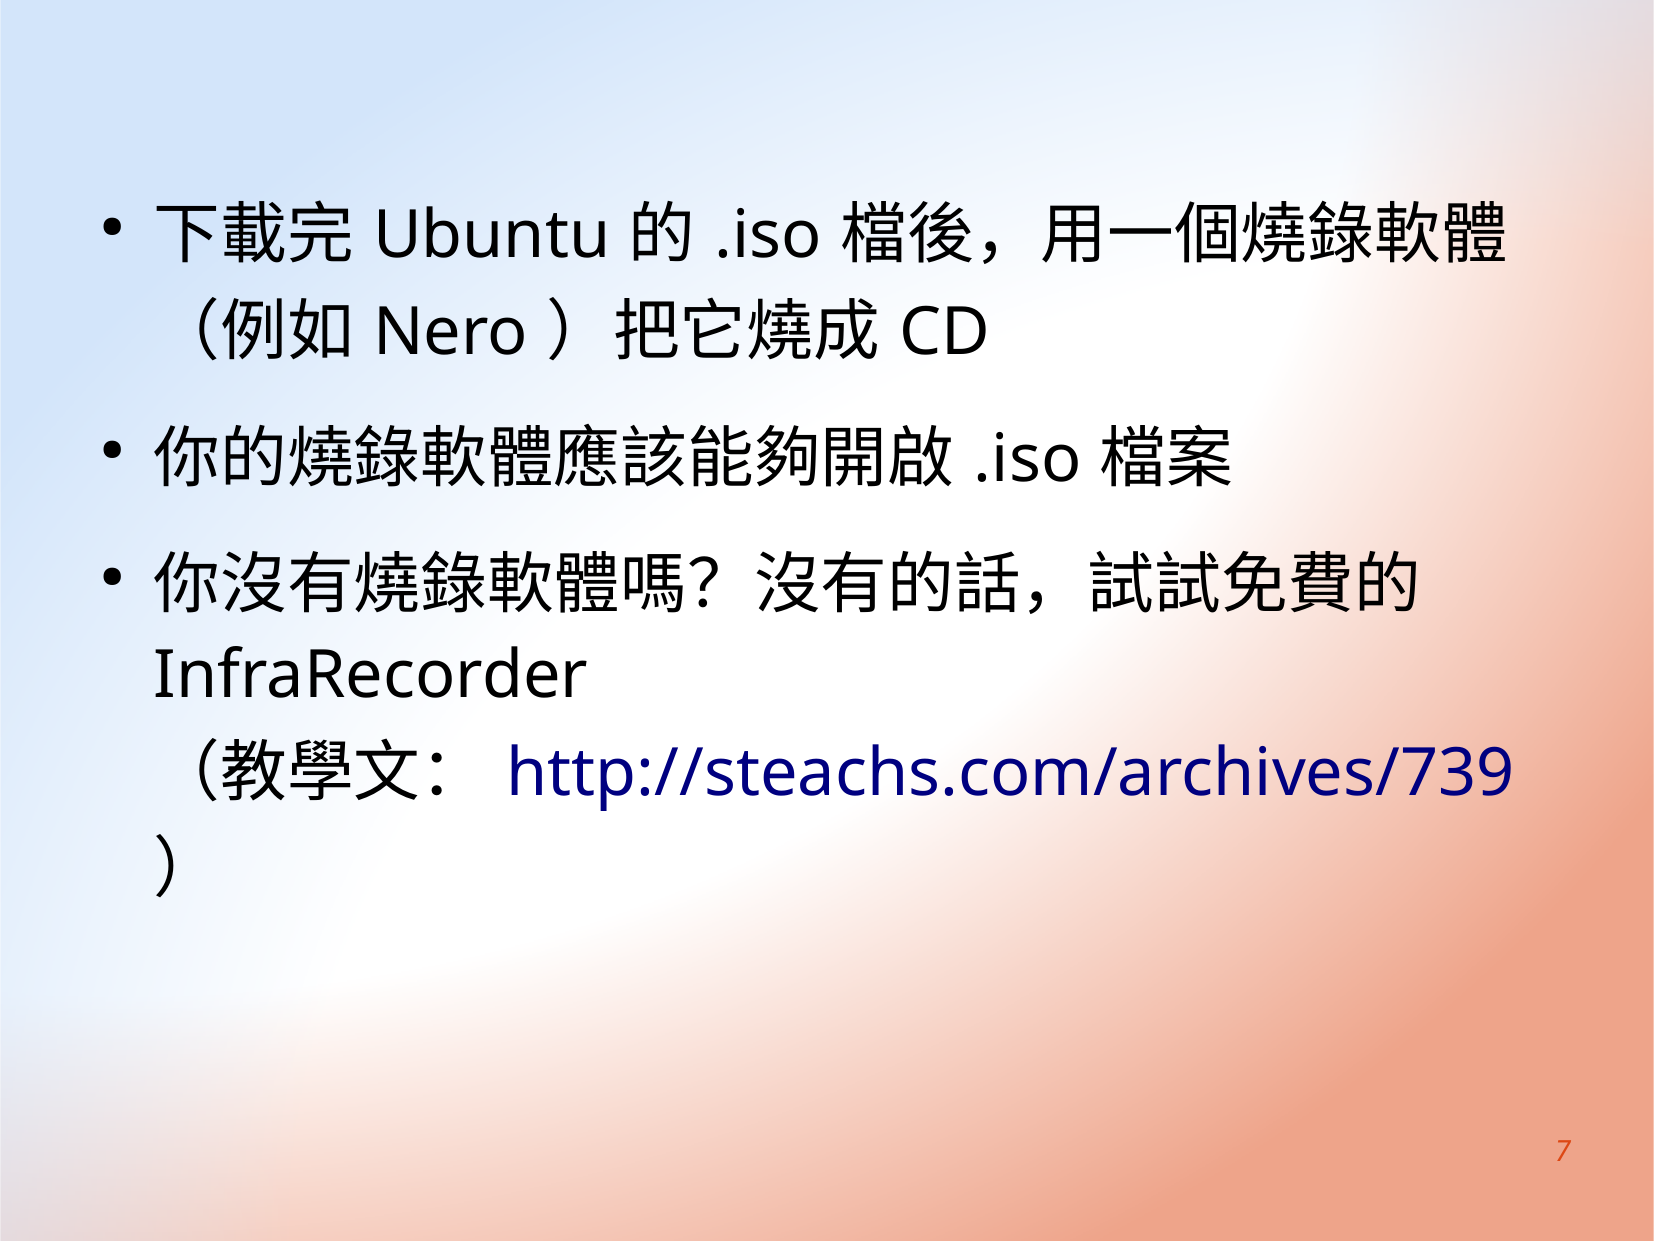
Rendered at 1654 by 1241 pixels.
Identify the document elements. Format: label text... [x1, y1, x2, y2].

list 下載完Ubuntu的.iso檔後，用一個燒錄軟體（例如Nero）把它燒成CD 你的燒錄軟體應該能夠開啟.iso檔案 你沒有燒錄軟體嗎？沒有的話，試試免費的 InfraRecorder （教學文：http://steachs.com/archives/739） [82, 180, 1571, 1201]
picture [0, 0, 1654, 1241]
